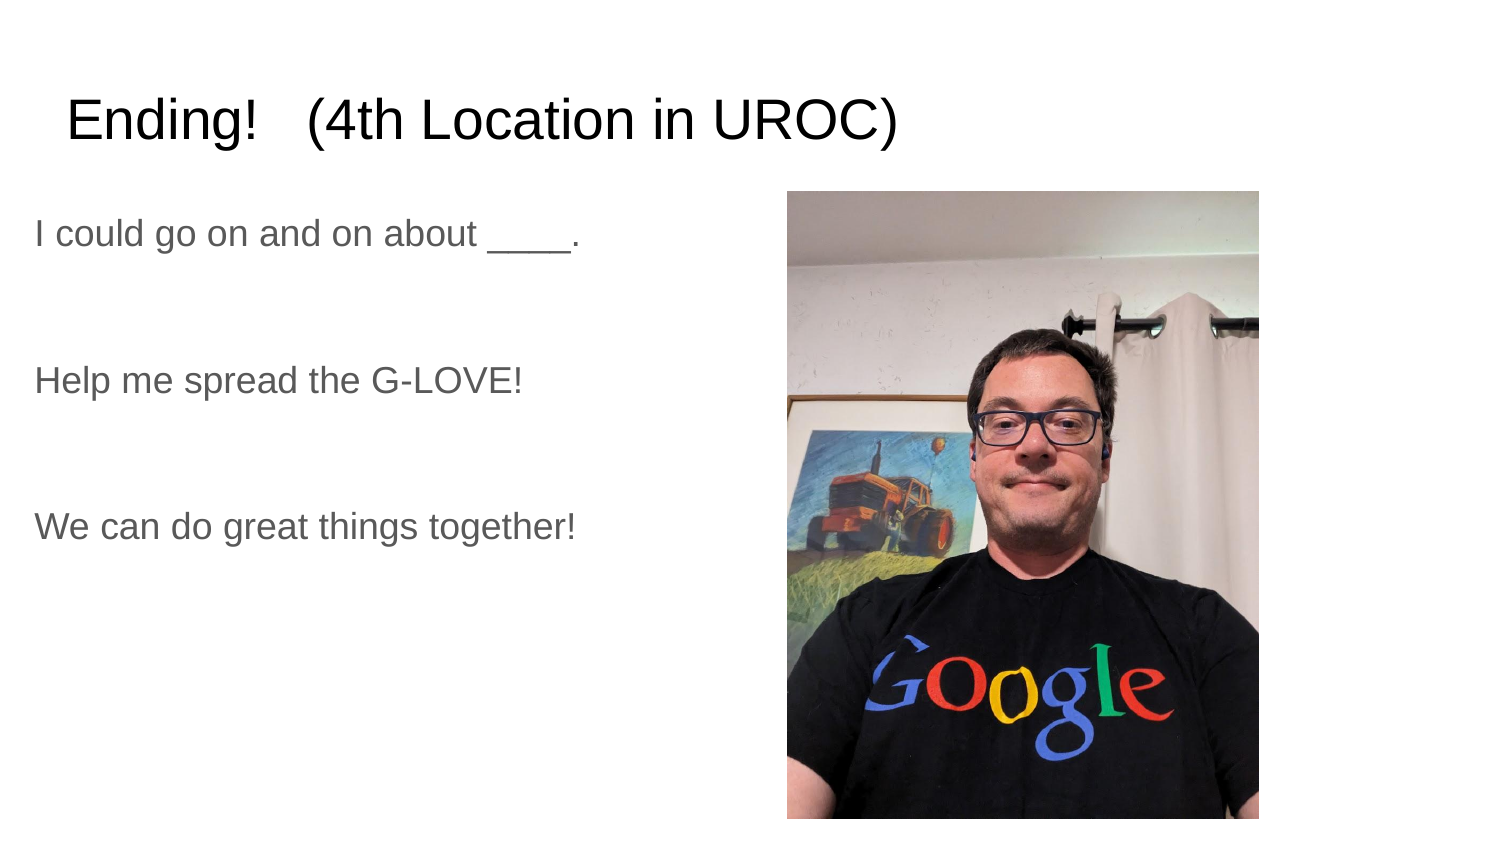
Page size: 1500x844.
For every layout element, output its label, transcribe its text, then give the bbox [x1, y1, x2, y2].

picture [787, 191, 1259, 819]
text_box I could go on and on about ____. Help me spread the G-LOVE! We can do great things together! [19, 191, 763, 753]
text_box Ending! (4th Location in UROC) [51, 72, 1449, 167]
